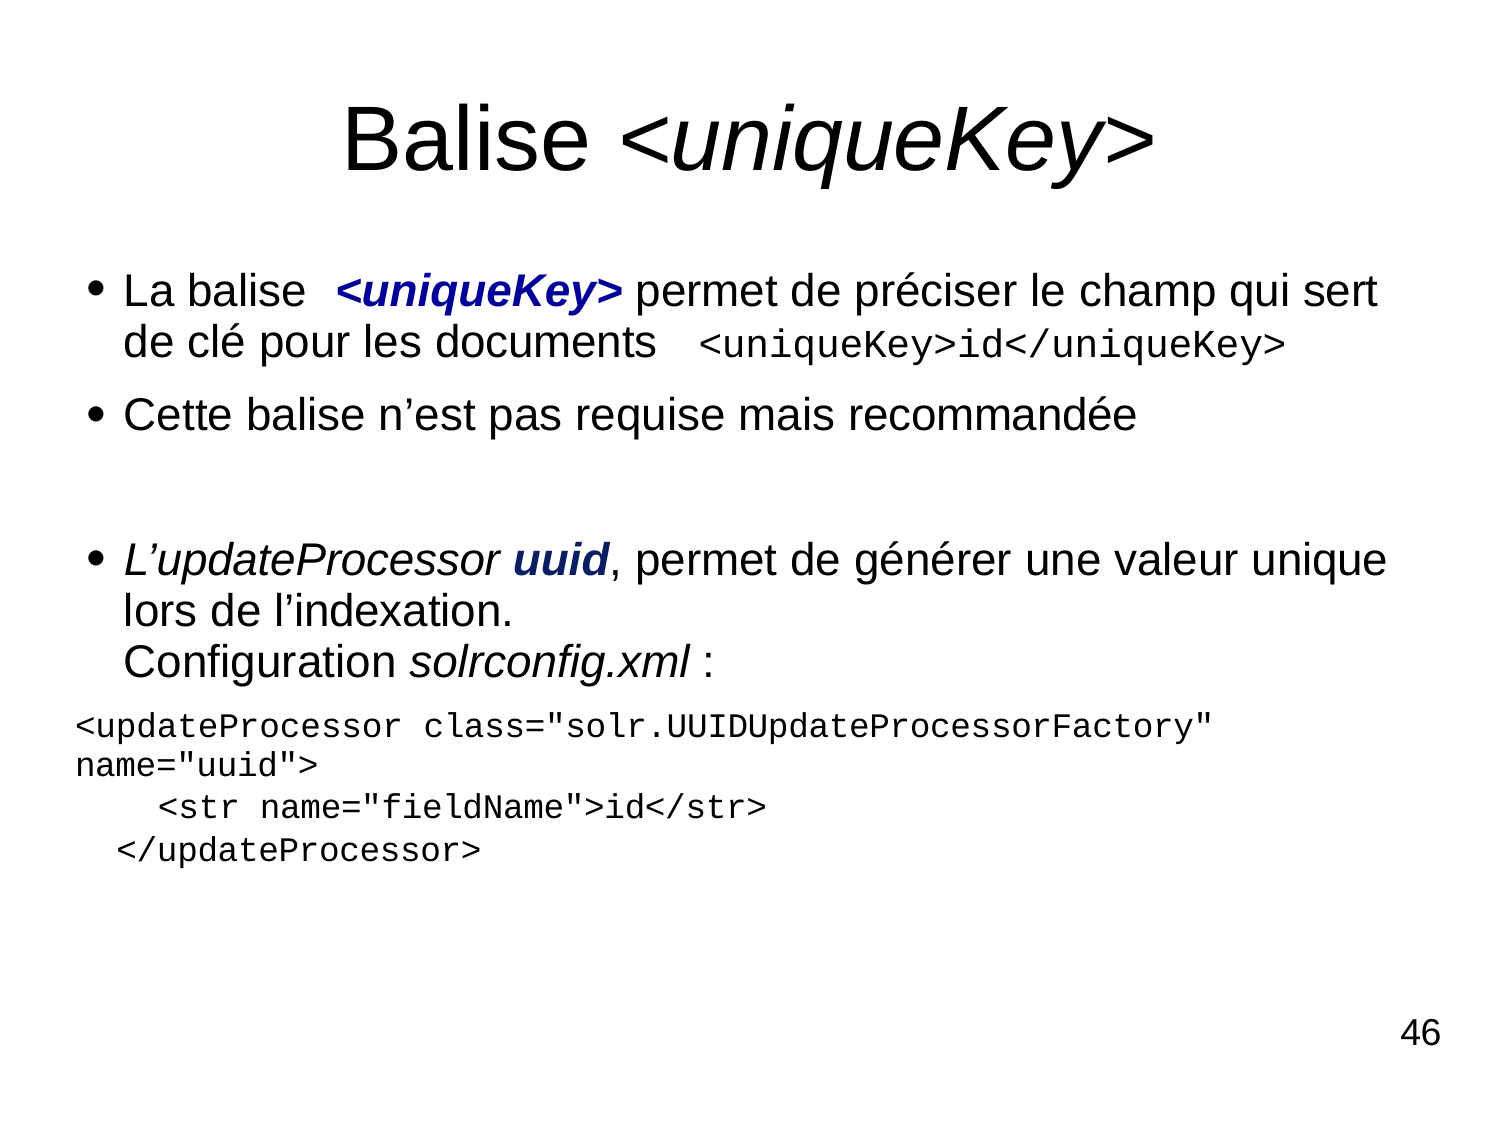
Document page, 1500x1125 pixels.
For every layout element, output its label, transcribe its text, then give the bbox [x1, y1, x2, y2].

title Balise <uniqueKey> [87, 26, 1413, 267]
slide_number 46 [1373, 1009, 1451, 1125]
text_box ● [85, 271, 106, 298]
text_box ● [85, 396, 106, 424]
text_box La balise <uniqueKey> permet de préciser le champ qui sert de clé pour les documents <uniqueKey>id</uniqueKey> Cette balise n’est pas requise mais recommandée [121, 256, 1381, 440]
text_box L’updateProcessor uuid, permet de générer une valeur unique lors de l’indexation. Configuration solrconfig.xml : <updateProcessor class="solr.UUIDUpdateProcessorFactory" name="uuid"> <str name="fieldName">id</str> </updateProcessor> [72, 526, 1396, 869]
